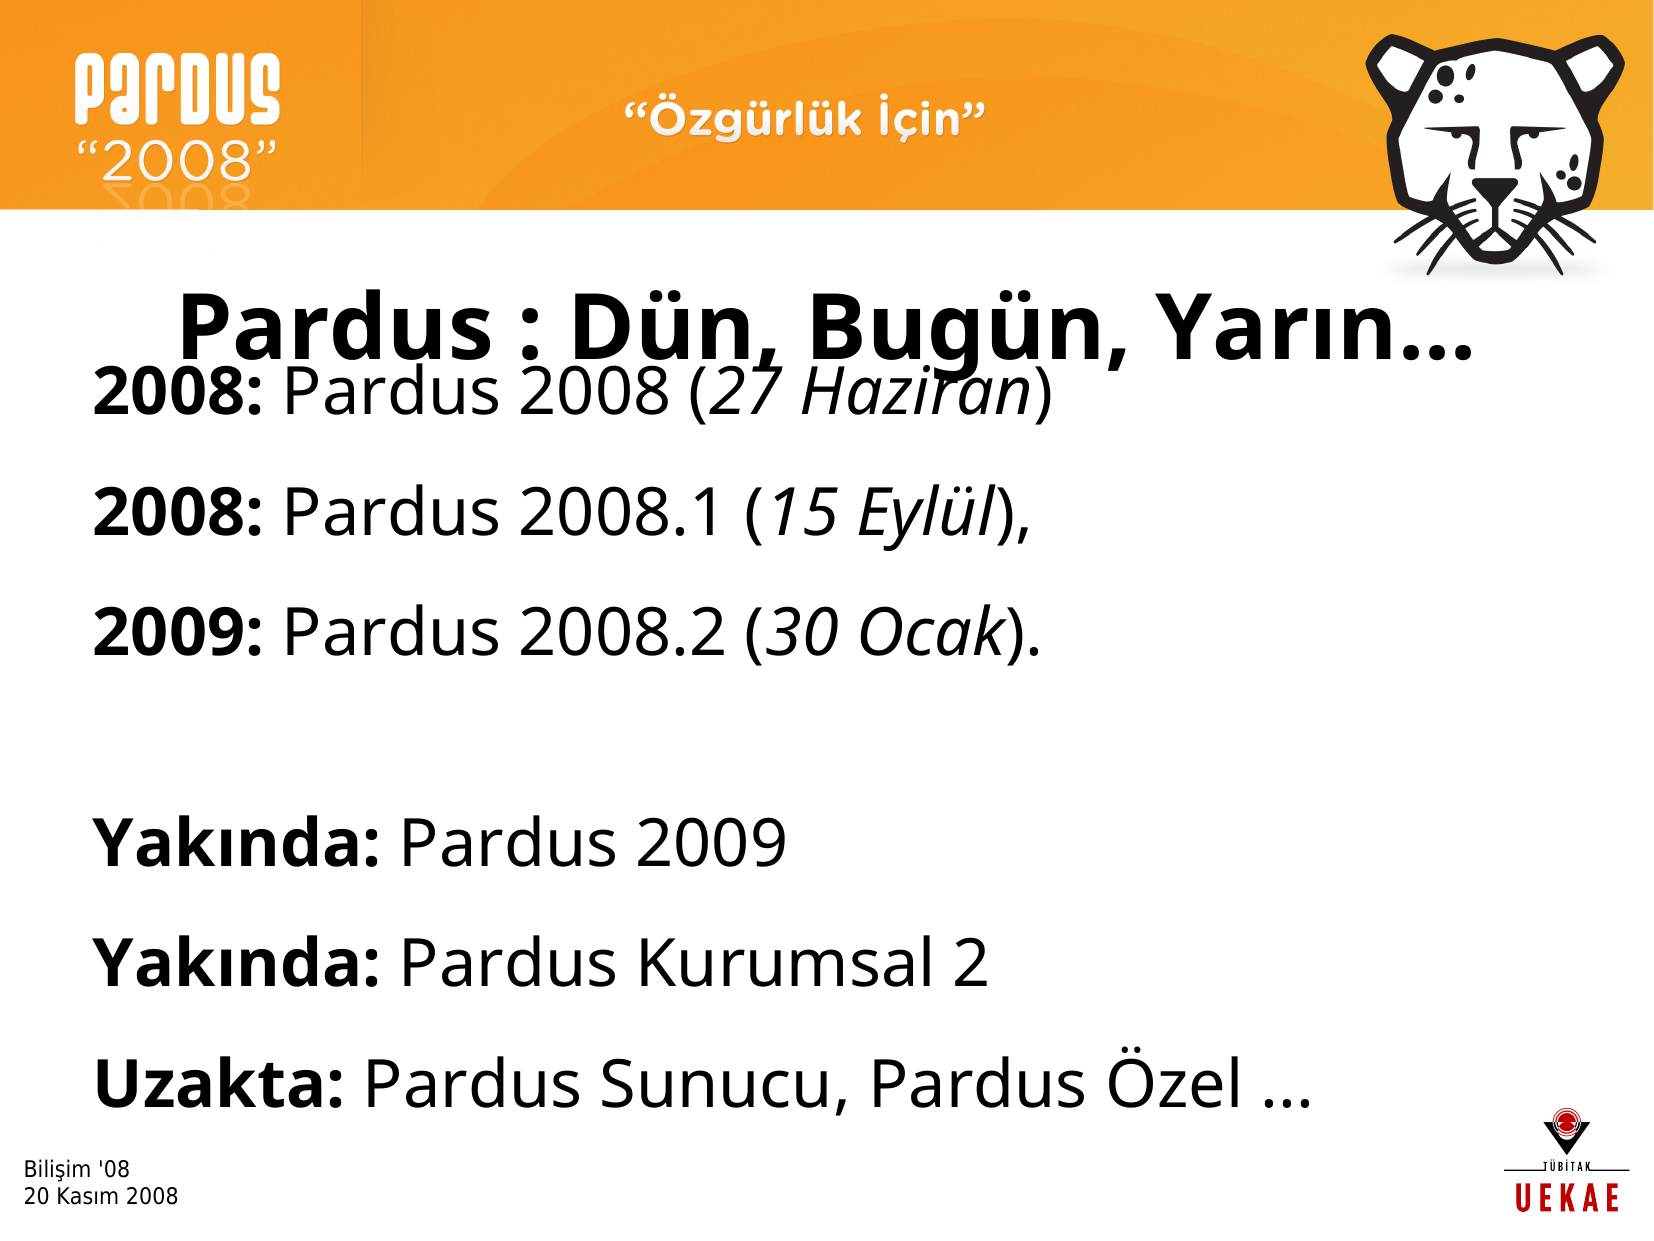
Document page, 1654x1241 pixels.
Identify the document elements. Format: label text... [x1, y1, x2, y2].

list 2008: Pardus 2008 (27 Haziran) 2008: Pardus 2008.1 (15 Eylül), 2009: Pardus 2008.2 (30 Ocak). Yakında: Pardus 2009 Yakında: Pardus Kurumsal 2 Uzakta: Pardus Sunucu, Pardus Özel ... [75, 343, 1488, 1126]
title Pardus : Dün, Bugün, Yarın... [82, 217, 1571, 432]
picture [0, 0, 1654, 293]
picture [1500, 1104, 1634, 1215]
